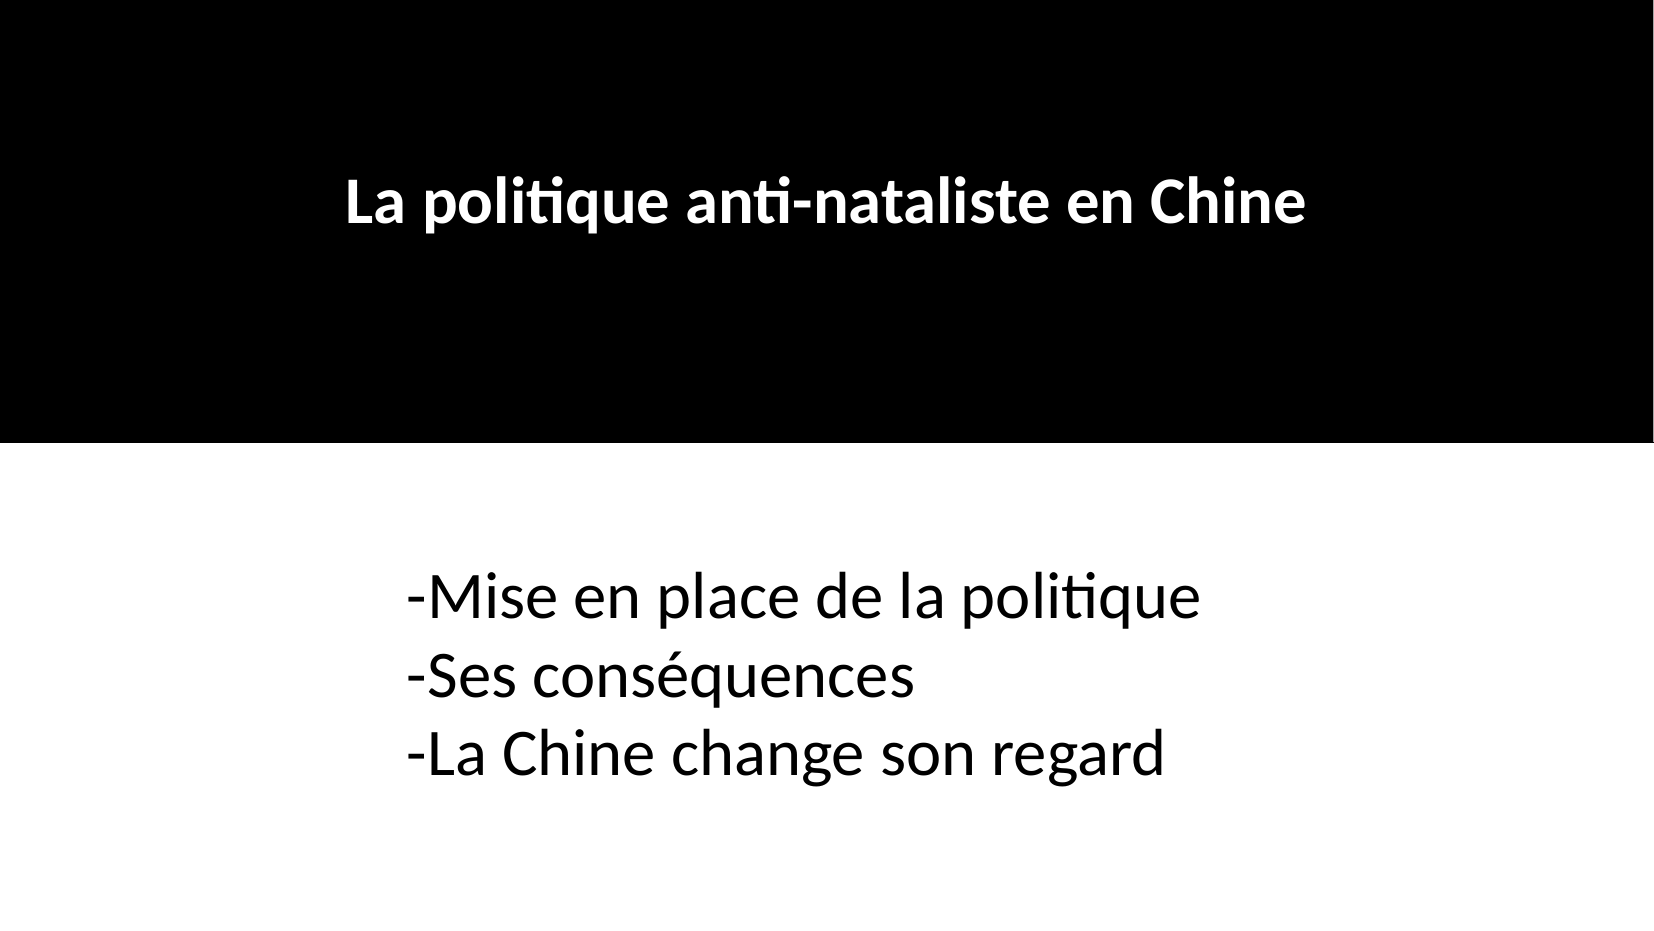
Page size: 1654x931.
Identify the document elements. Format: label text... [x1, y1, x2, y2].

text_box -Mise en place de la politique -Ses conséquences -La Chine change son regard [392, 561, 1241, 800]
text_box La politique anti-nataliste en Chine [0, 0, 1654, 443]
